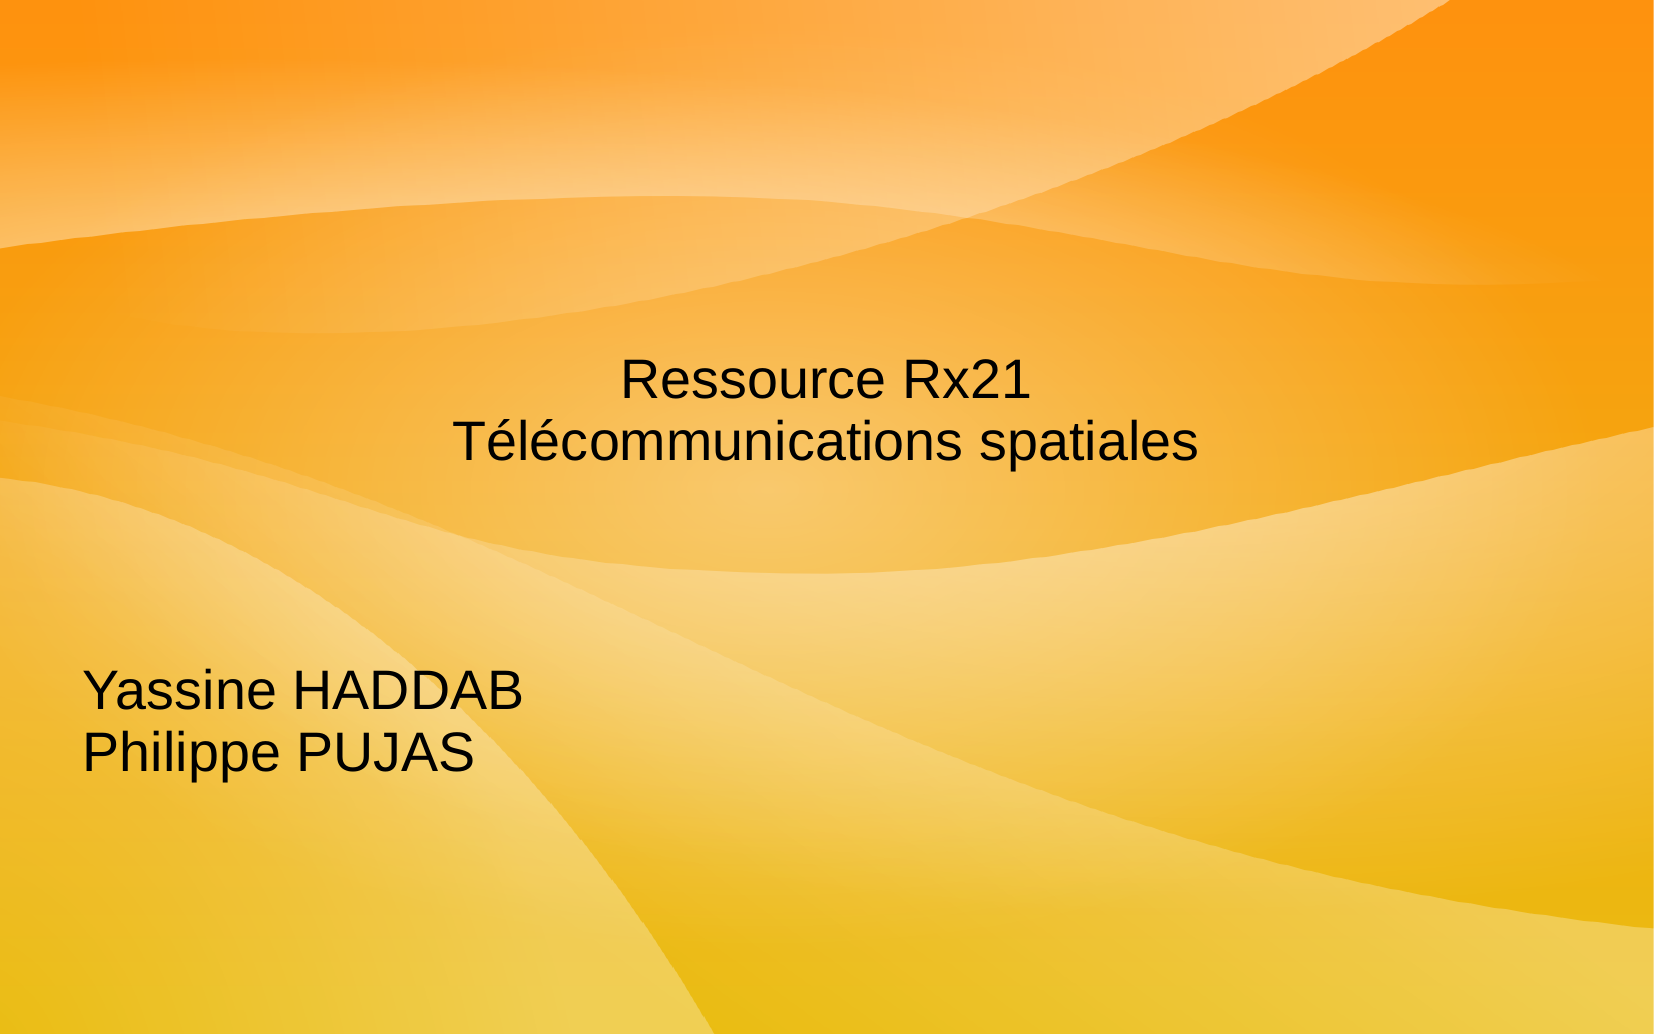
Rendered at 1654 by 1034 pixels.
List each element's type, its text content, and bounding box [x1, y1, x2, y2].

picture [0, 0, 1654, 1034]
subtitle Ressource Rx21 Télécommunications spatiales Yassine HADDAB Philippe PUJAS [82, 41, 1571, 842]
